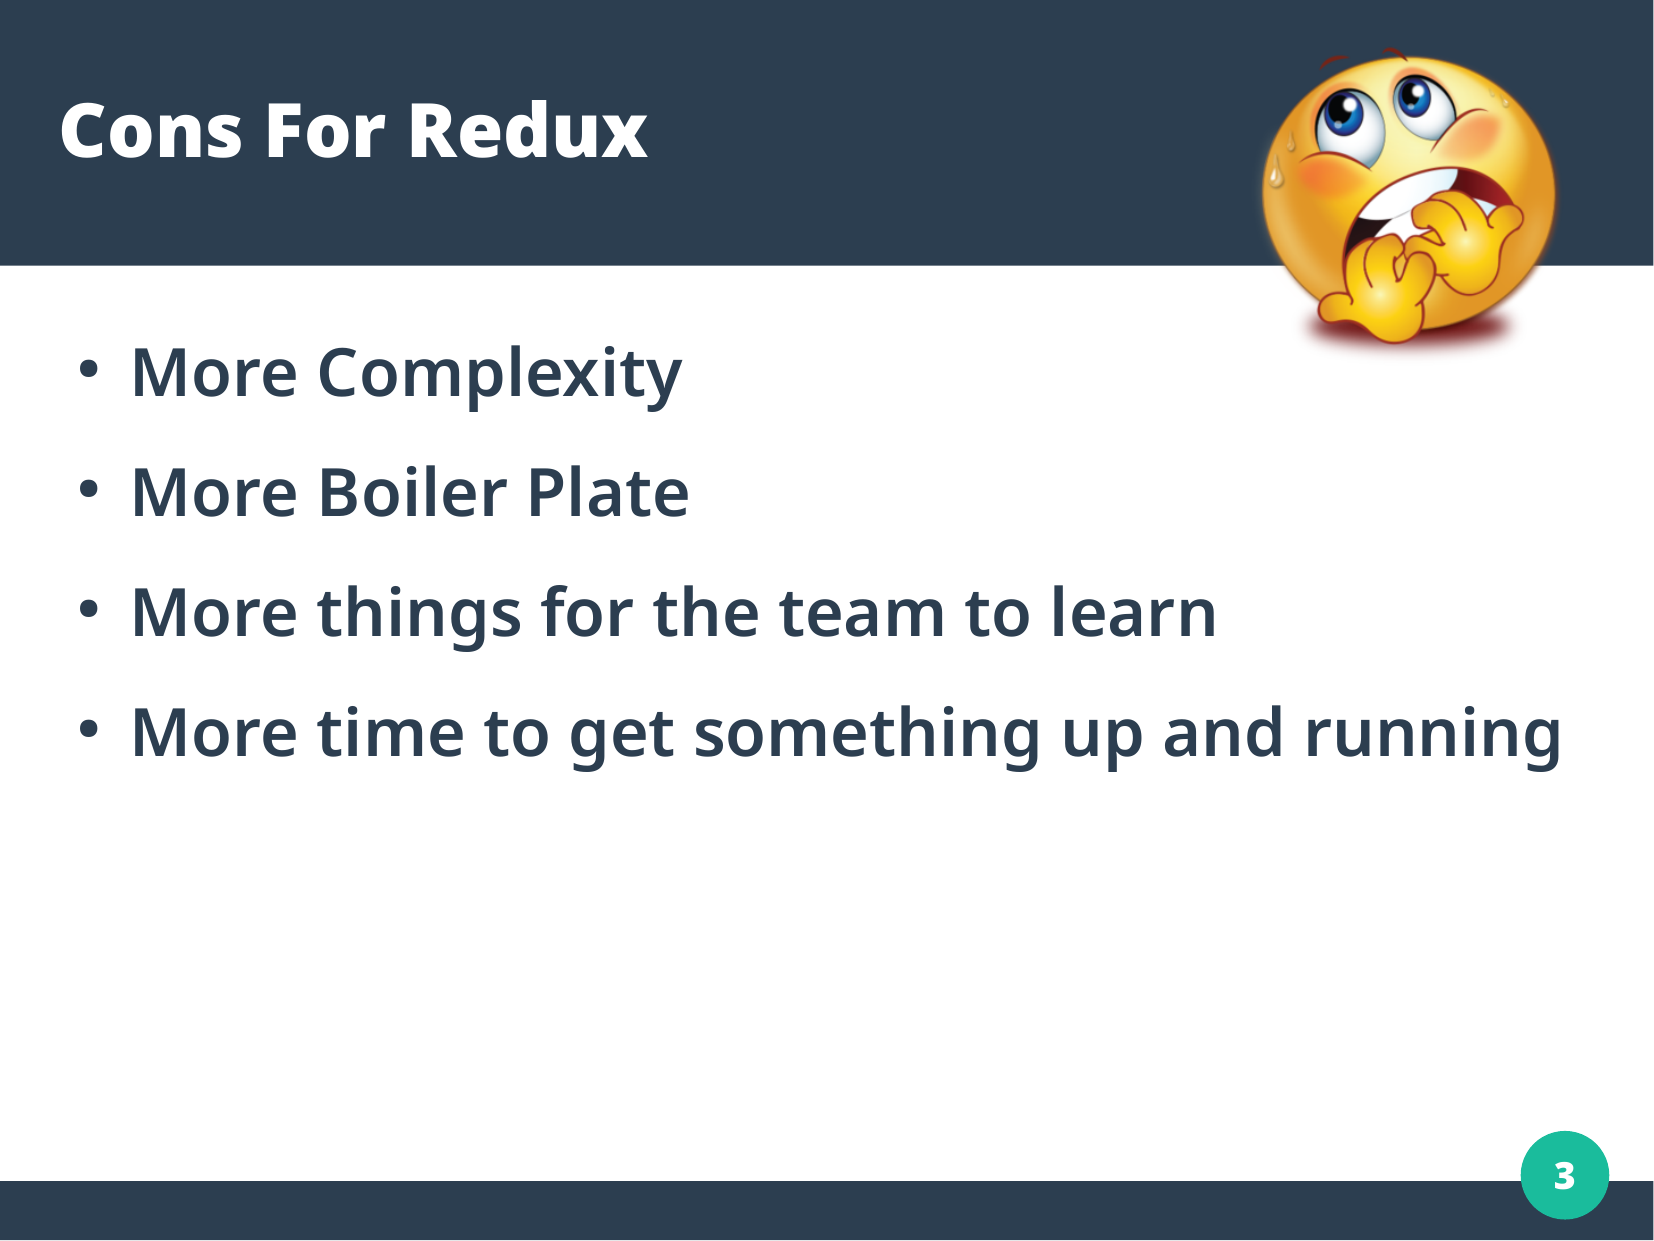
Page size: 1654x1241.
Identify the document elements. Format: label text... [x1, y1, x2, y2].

list More Complexity More Boiler Plate More things for the team to learn More time to get something up and running [59, 324, 1595, 1152]
picture [1185, 0, 1621, 421]
title Cons For Redux [59, 49, 1185, 207]
